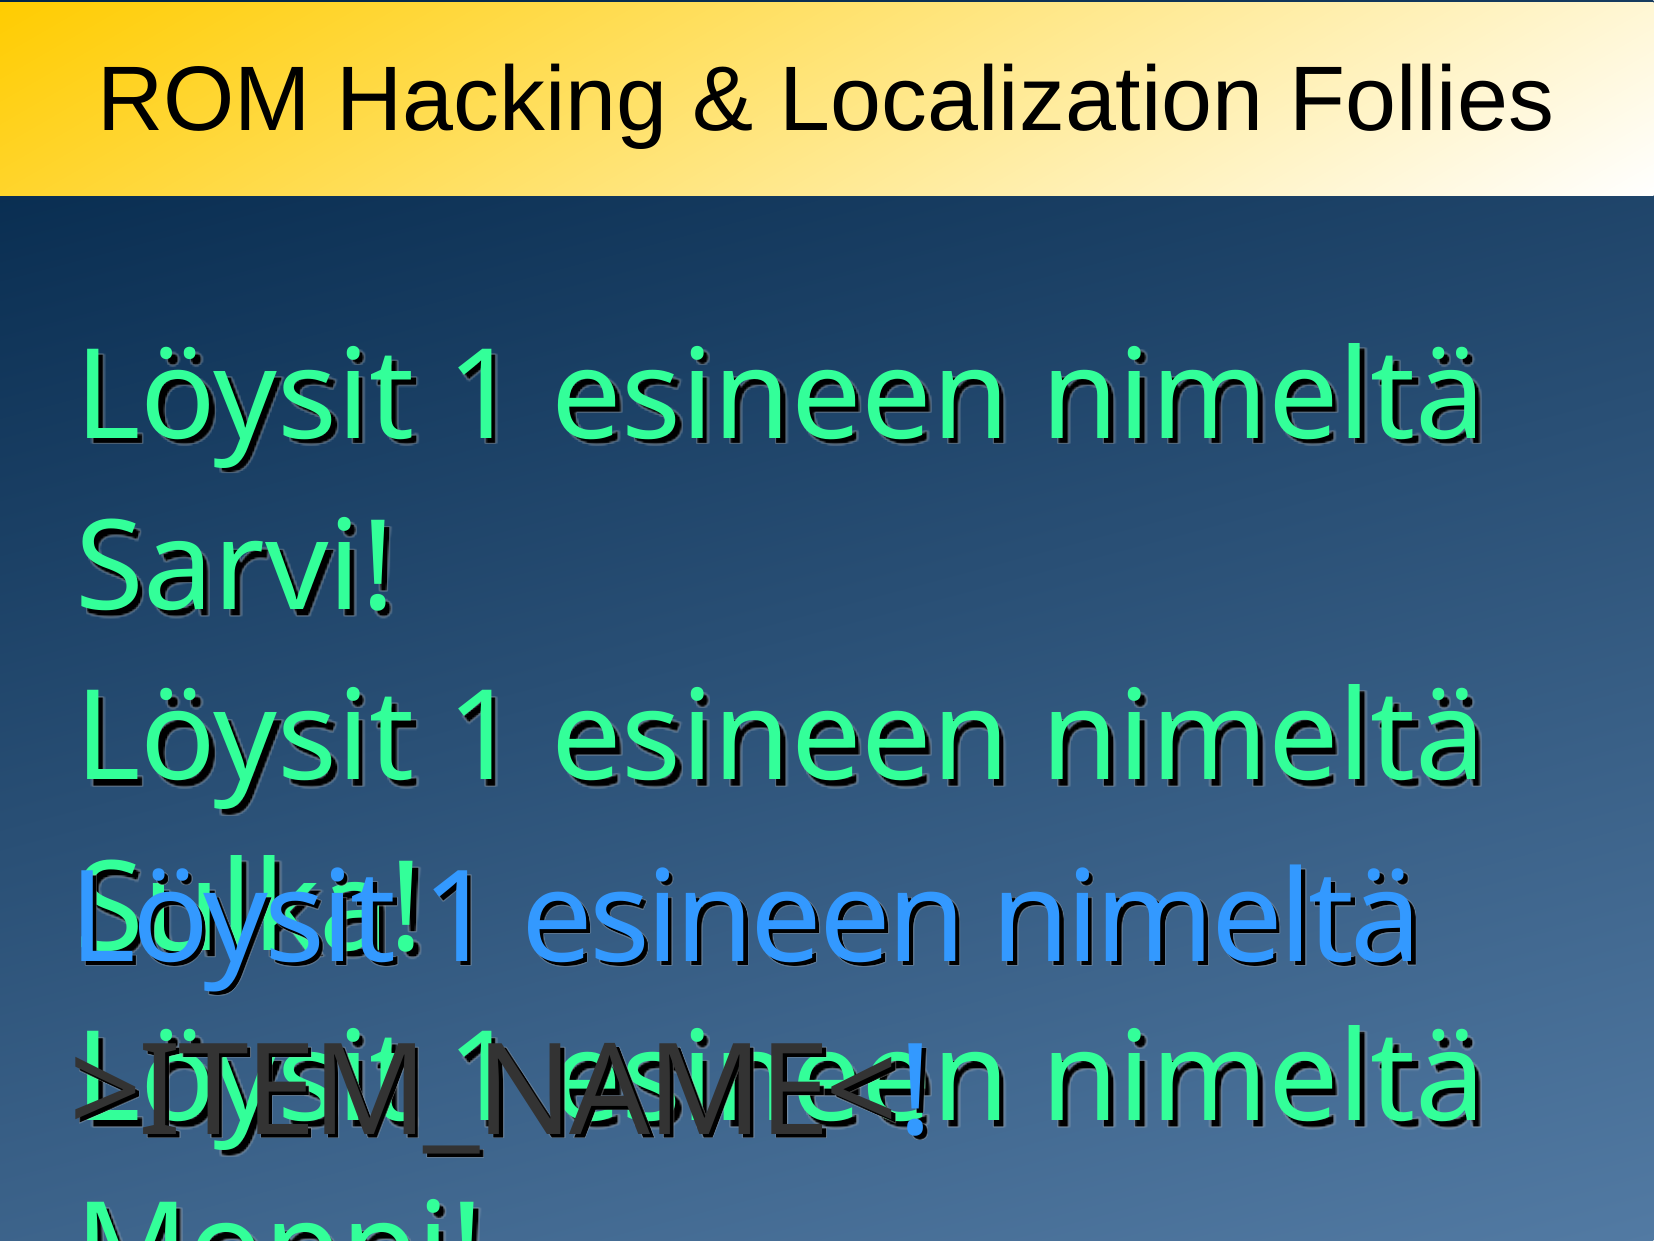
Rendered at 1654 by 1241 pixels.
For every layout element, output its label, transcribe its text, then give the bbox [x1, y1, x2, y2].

title ROM Hacking & Localization Follies [0, 2, 1654, 196]
text_box Löysit 1 esineen nimeltä >ITEM_NAME<! [69, 931, 1606, 1067]
subtitle Löysit 1 esineen nimeltä Sarvi! Löysit 1 esineen nimeltä Sulka! Löysit 1 esineen nimeltä Moppi! Löysit 1 esineen nimeltä Tähtimiekka! [75, 304, 1654, 841]
